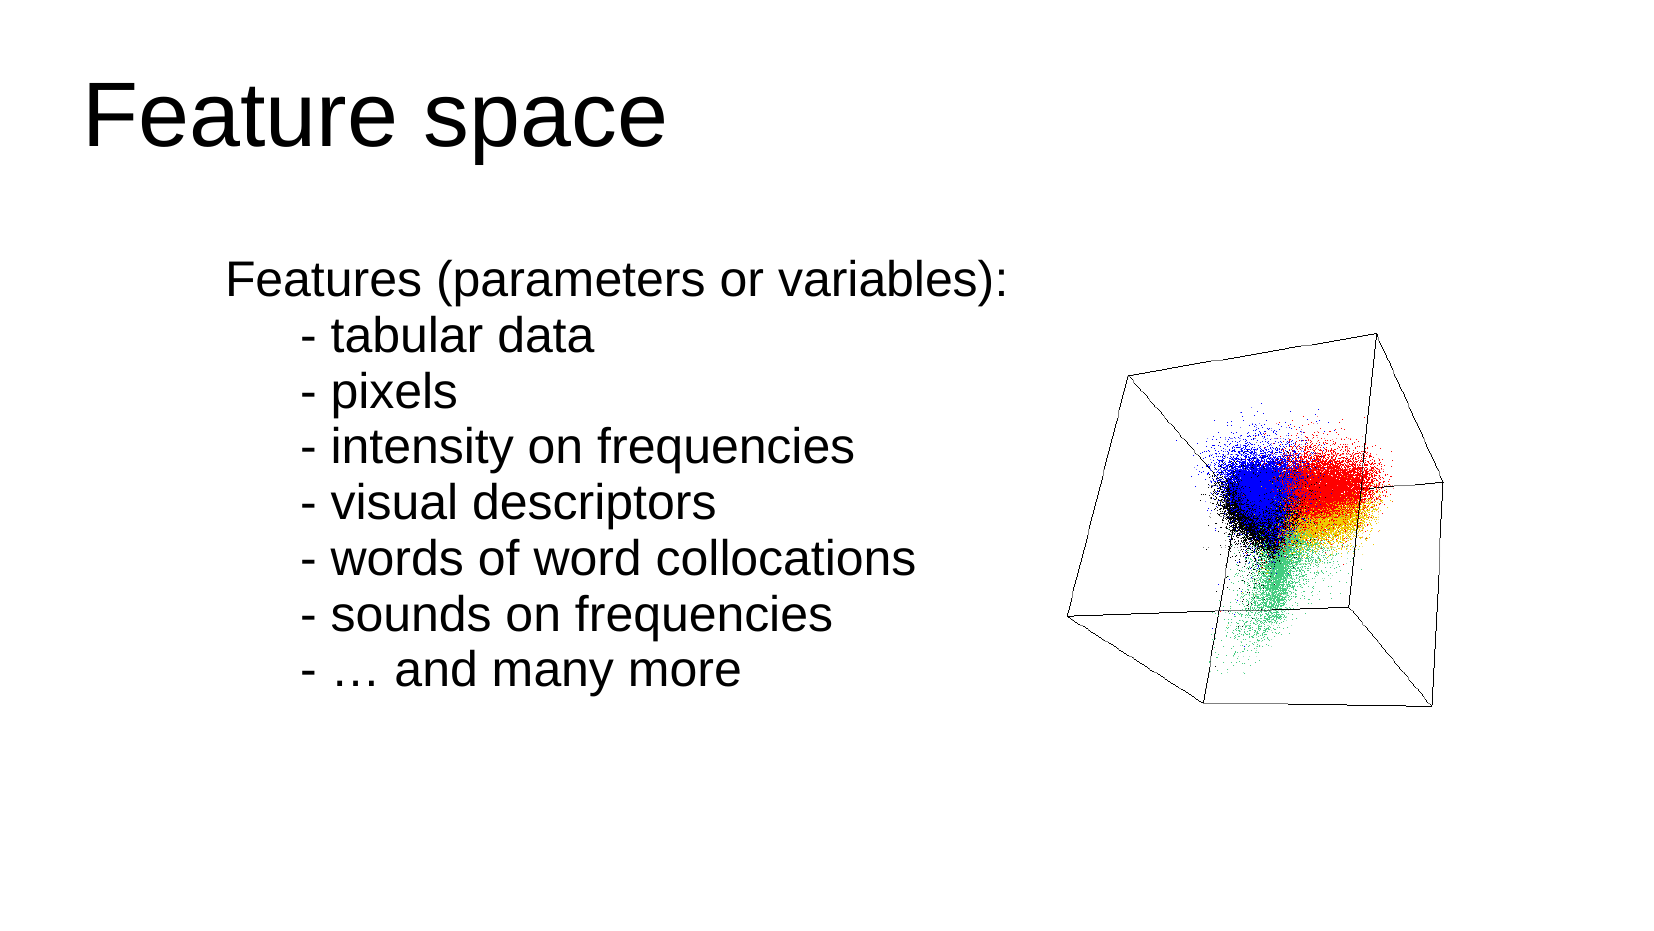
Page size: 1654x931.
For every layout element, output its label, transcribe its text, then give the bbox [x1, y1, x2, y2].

title Feature space [82, 37, 1571, 193]
title Features (parameters or variables): - tabular data - pixels - intensity on frequencies - visual descriptors - words of word collocations - sounds on frequencies - … and many more [225, 245, 1571, 759]
picture [1027, 314, 1531, 766]
